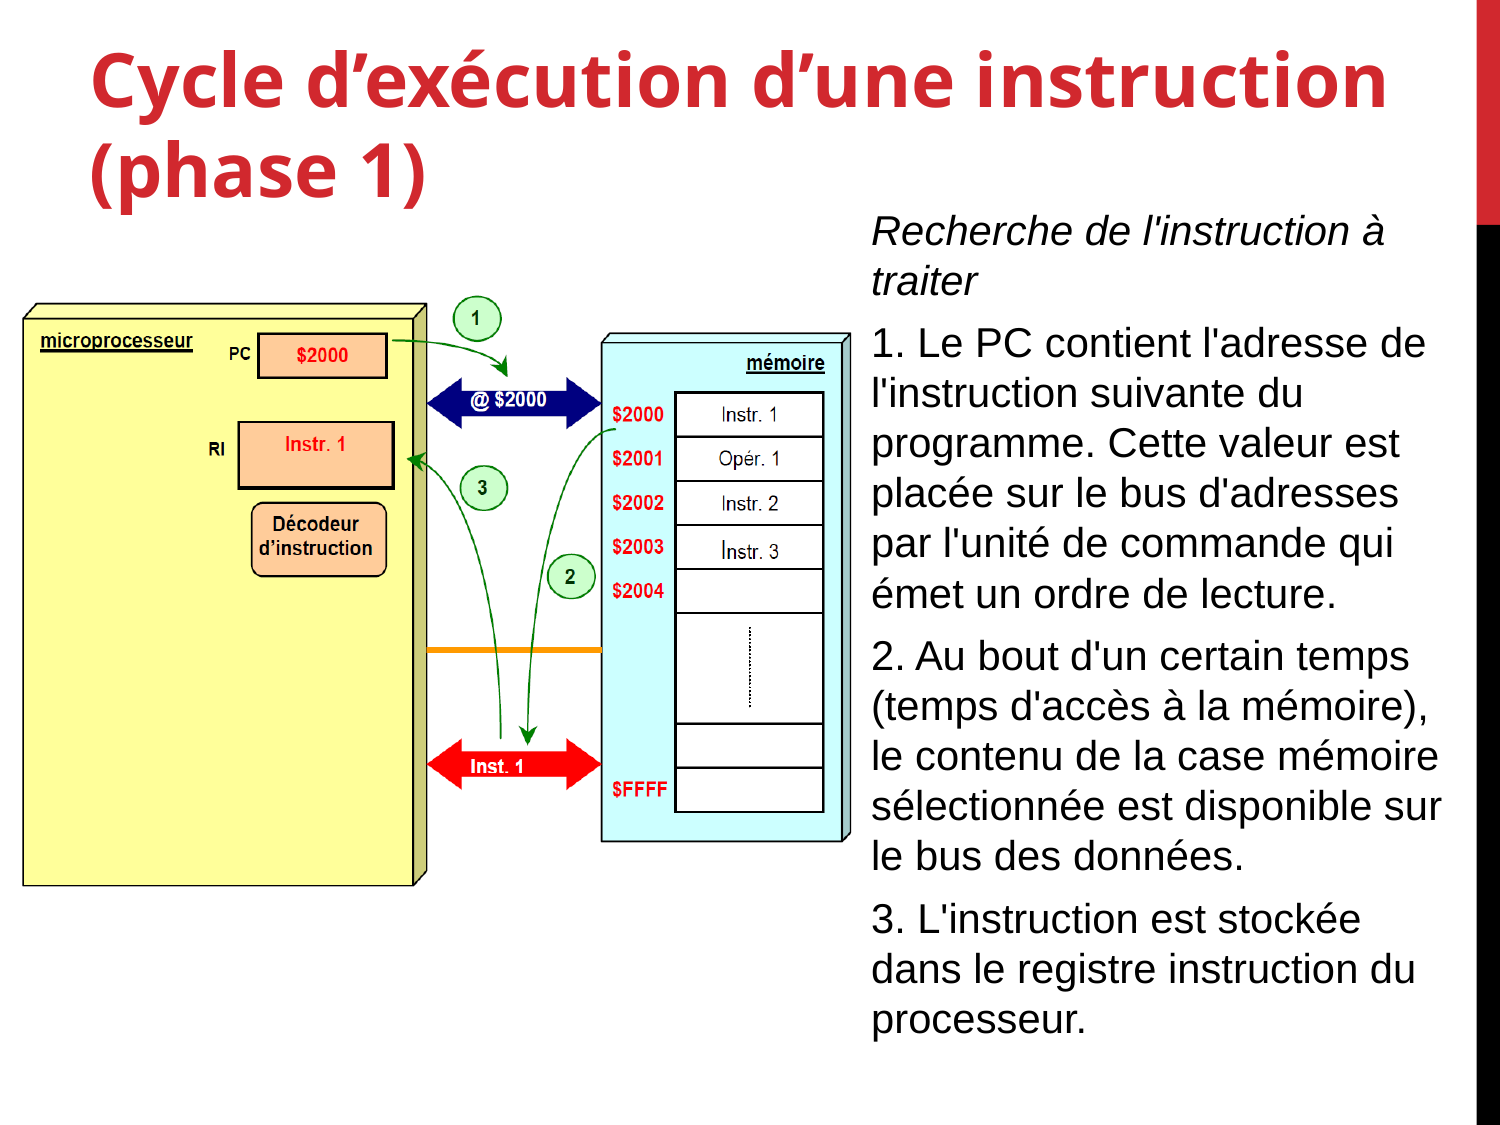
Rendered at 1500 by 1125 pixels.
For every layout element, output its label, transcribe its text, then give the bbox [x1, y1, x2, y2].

list Recherche de l'instruction à traiter 1. Le PC contient l'adresse de l'instruction suivante du programme. Cette valeur est placée sur le bus d'adresses par l'unité de commande qui émet un ordre de lecture. 2. Au bout d'un certain temps (temps d'accès à la mémoire), le contenu de la case mémoire sélectionnée est disponible sur le bus des données. 3. L'instruction est stockée dans le registre instruction du processeur. [856, 196, 1459, 1059]
picture [0, 278, 866, 905]
title Cycle d’exécution d’une instruction (phase 1) [75, 25, 1436, 173]
